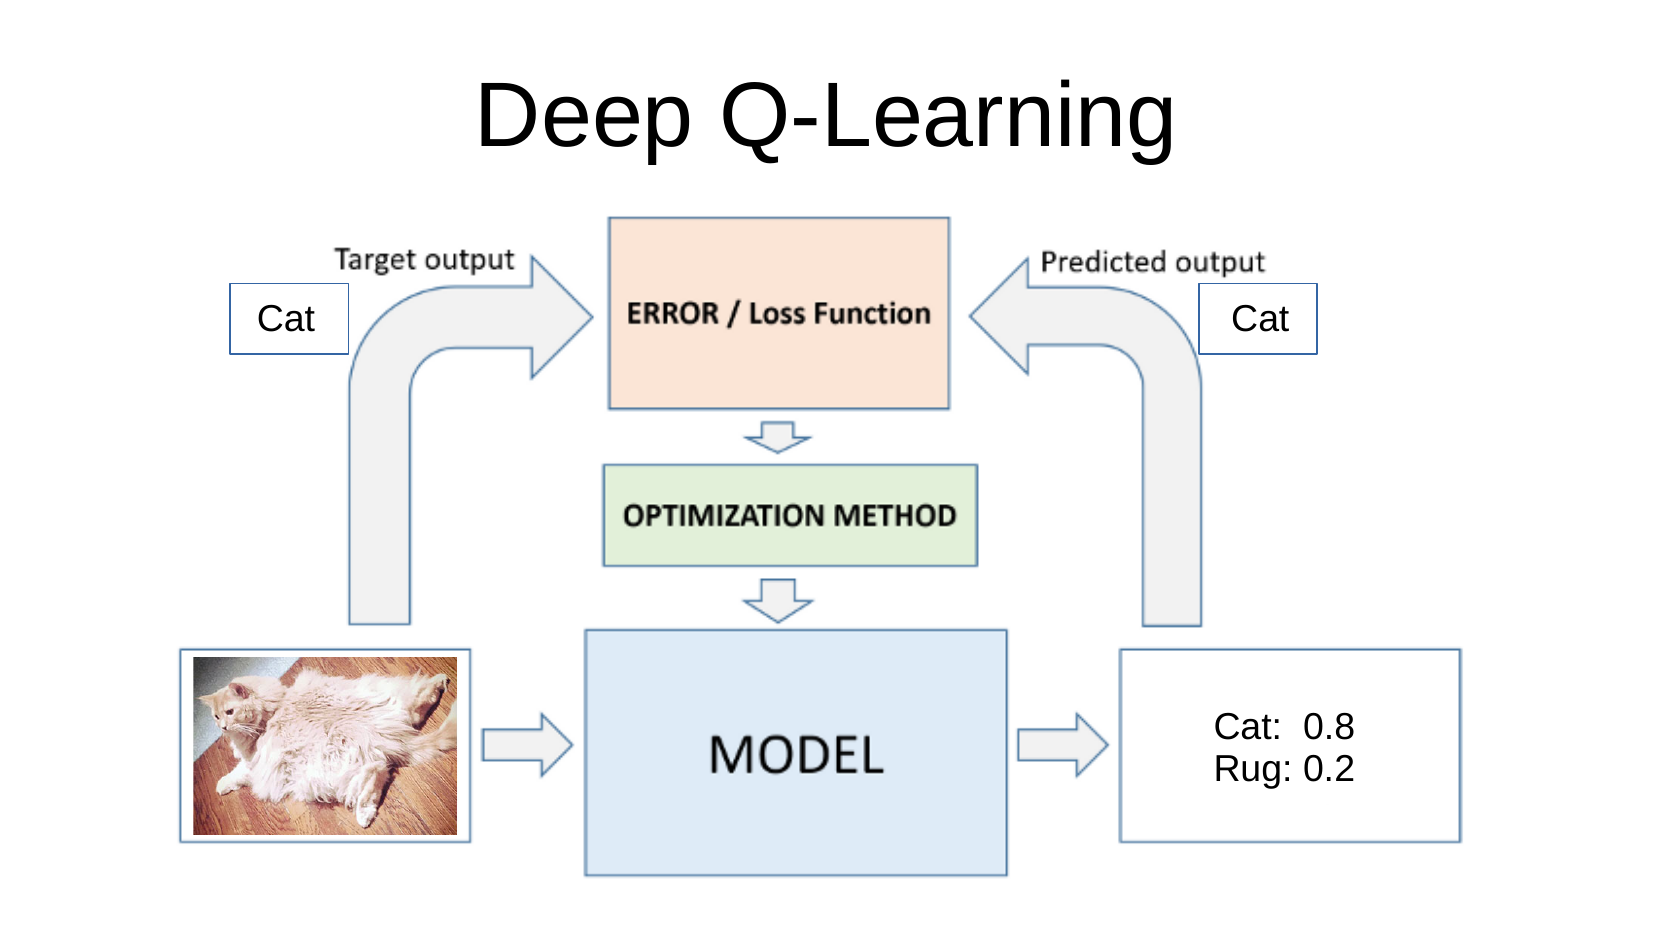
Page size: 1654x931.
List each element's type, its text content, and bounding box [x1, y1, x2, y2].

text_box Cat: 0.8 Rug: 0.2 [1198, 697, 1371, 839]
picture [139, 192, 1500, 898]
title Deep Q-Learning [82, 37, 1571, 193]
text_box [230, 283, 349, 355]
text_box [1123, 671, 1447, 804]
text_box [1198, 283, 1317, 355]
text_box Cat [242, 290, 331, 348]
text_box Cat [1216, 290, 1305, 348]
